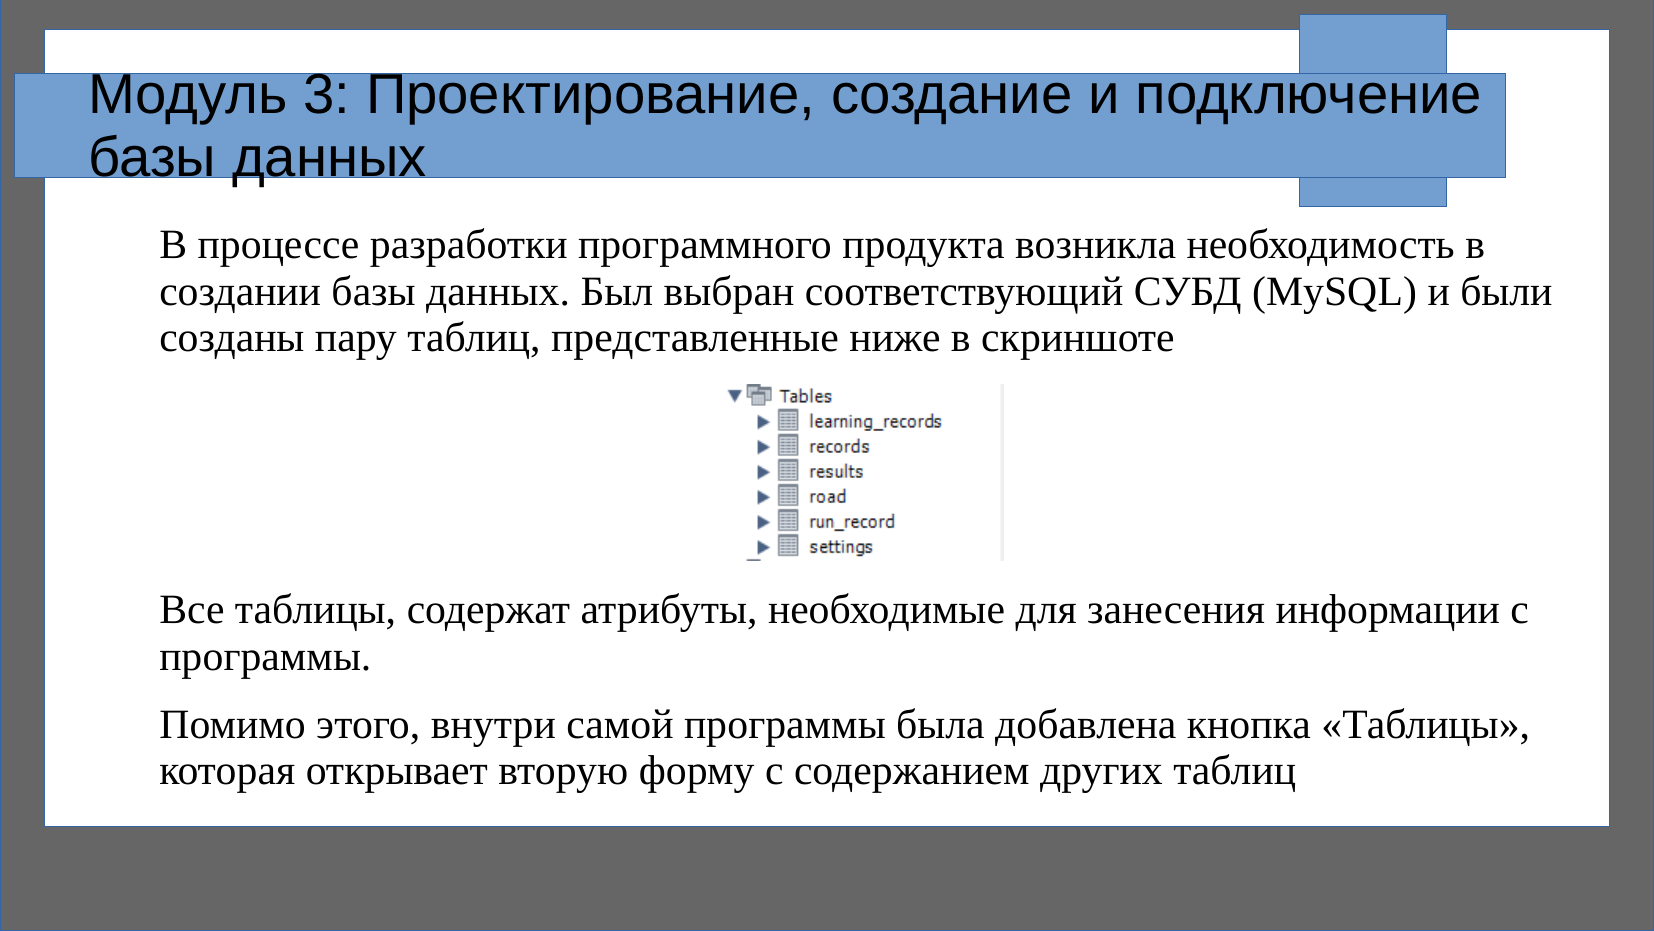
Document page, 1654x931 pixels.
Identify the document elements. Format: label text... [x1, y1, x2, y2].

picture [714, 384, 1004, 562]
title Модуль 3: Проектирование, создание и подключение базы данных [88, 62, 1506, 189]
list В процессе разработки программного продукта возникла необходимость в создании базы данных. Был выбран соответствующий СУБД (MySQL) и были созданы пару таблиц, представленные ниже в скриншоте Все таблицы, содержат атрибуты, необходимые для занесения информации с программы. Помимо этого, внутри самой программы была добавлена кнопка «Таблицы», которая открывает вторую форму с содержанием других таблиц [88, 221, 1565, 813]
